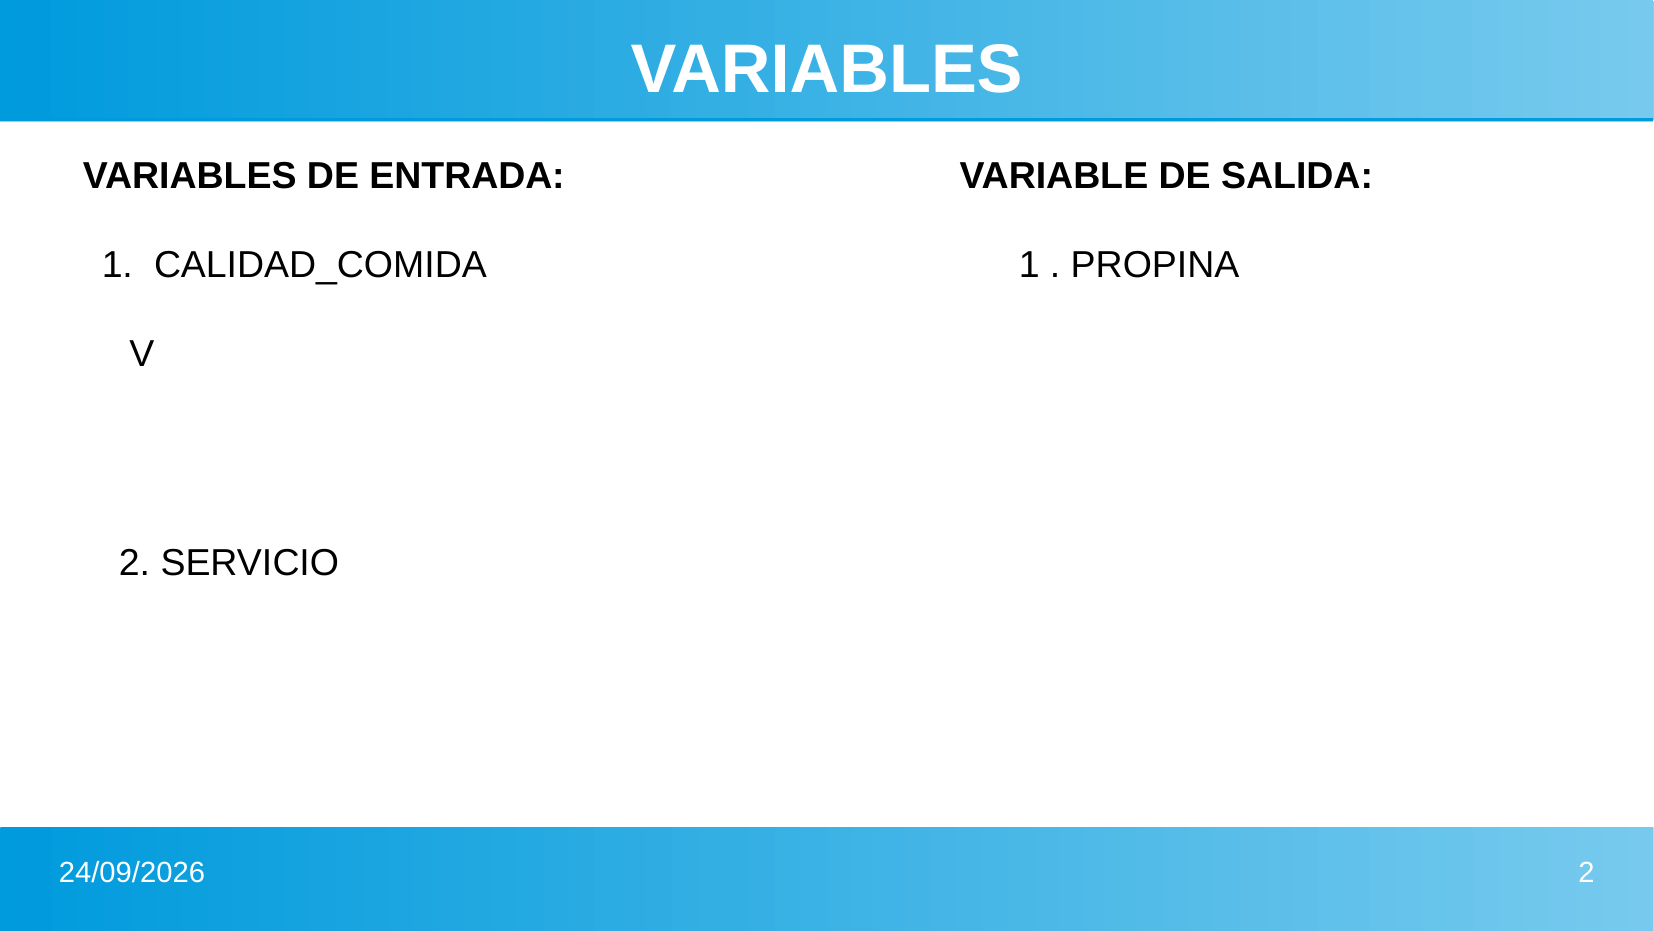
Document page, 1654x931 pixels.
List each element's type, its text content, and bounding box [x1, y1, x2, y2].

title VARIABLES [59, 29, 1595, 108]
text_box V [114, 324, 170, 382]
text_box 1. CALIDAD_COMIDA [87, 236, 502, 294]
text_box 2. SERVICIO [104, 533, 355, 591]
text_box VARIABLES DE ENTRADA: [68, 147, 591, 205]
text_box 1 . PROPINA [1003, 236, 1255, 294]
text_box VARIABLE DE SALIDA: [944, 147, 1399, 205]
